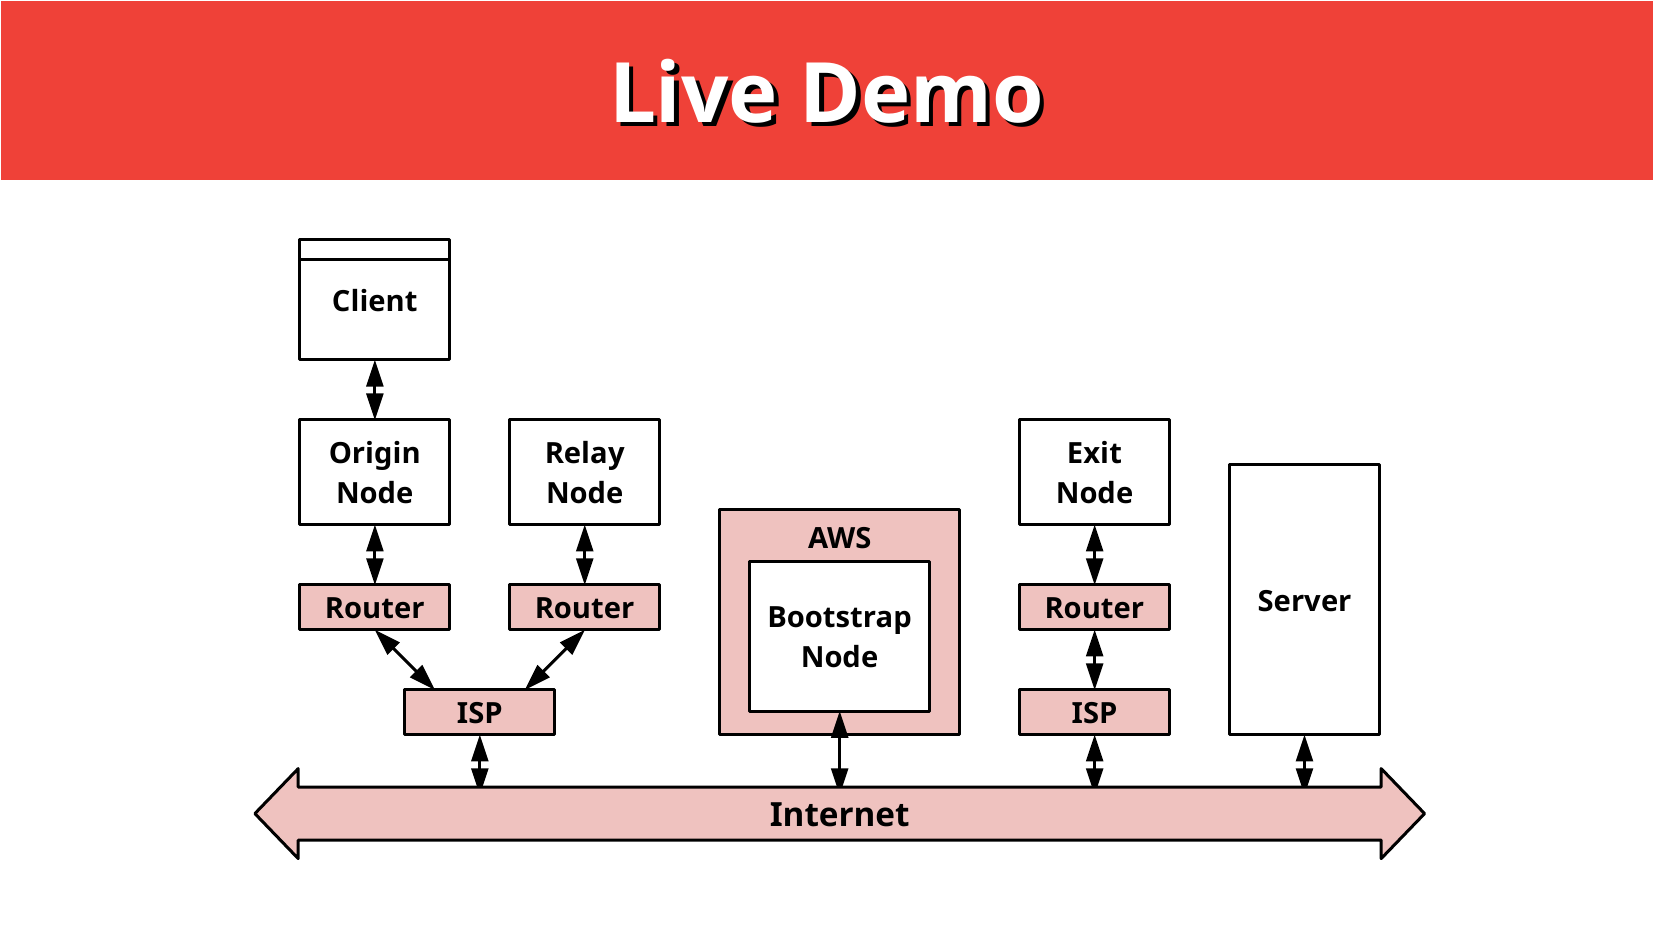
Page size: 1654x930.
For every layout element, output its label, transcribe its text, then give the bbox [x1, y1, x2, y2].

text_box Router [509, 584, 660, 630]
text_box Router [299, 584, 450, 630]
text_box AWS [719, 509, 960, 735]
text_box ISP [404, 689, 555, 735]
text_box Internet [254, 768, 1425, 859]
text_box Live Demo [0, 0, 1653, 181]
text_box Relay Node [509, 419, 660, 525]
text_box Client [299, 259, 450, 360]
text_box Bootstrap Node [749, 561, 930, 712]
text_box Server [1229, 464, 1380, 735]
text_box Router [1019, 584, 1170, 630]
text_box ISP [1019, 689, 1170, 735]
text_box Exit Node [1019, 419, 1170, 525]
text_box Client [299, 239, 450, 258]
text_box Origin Node [299, 419, 450, 525]
